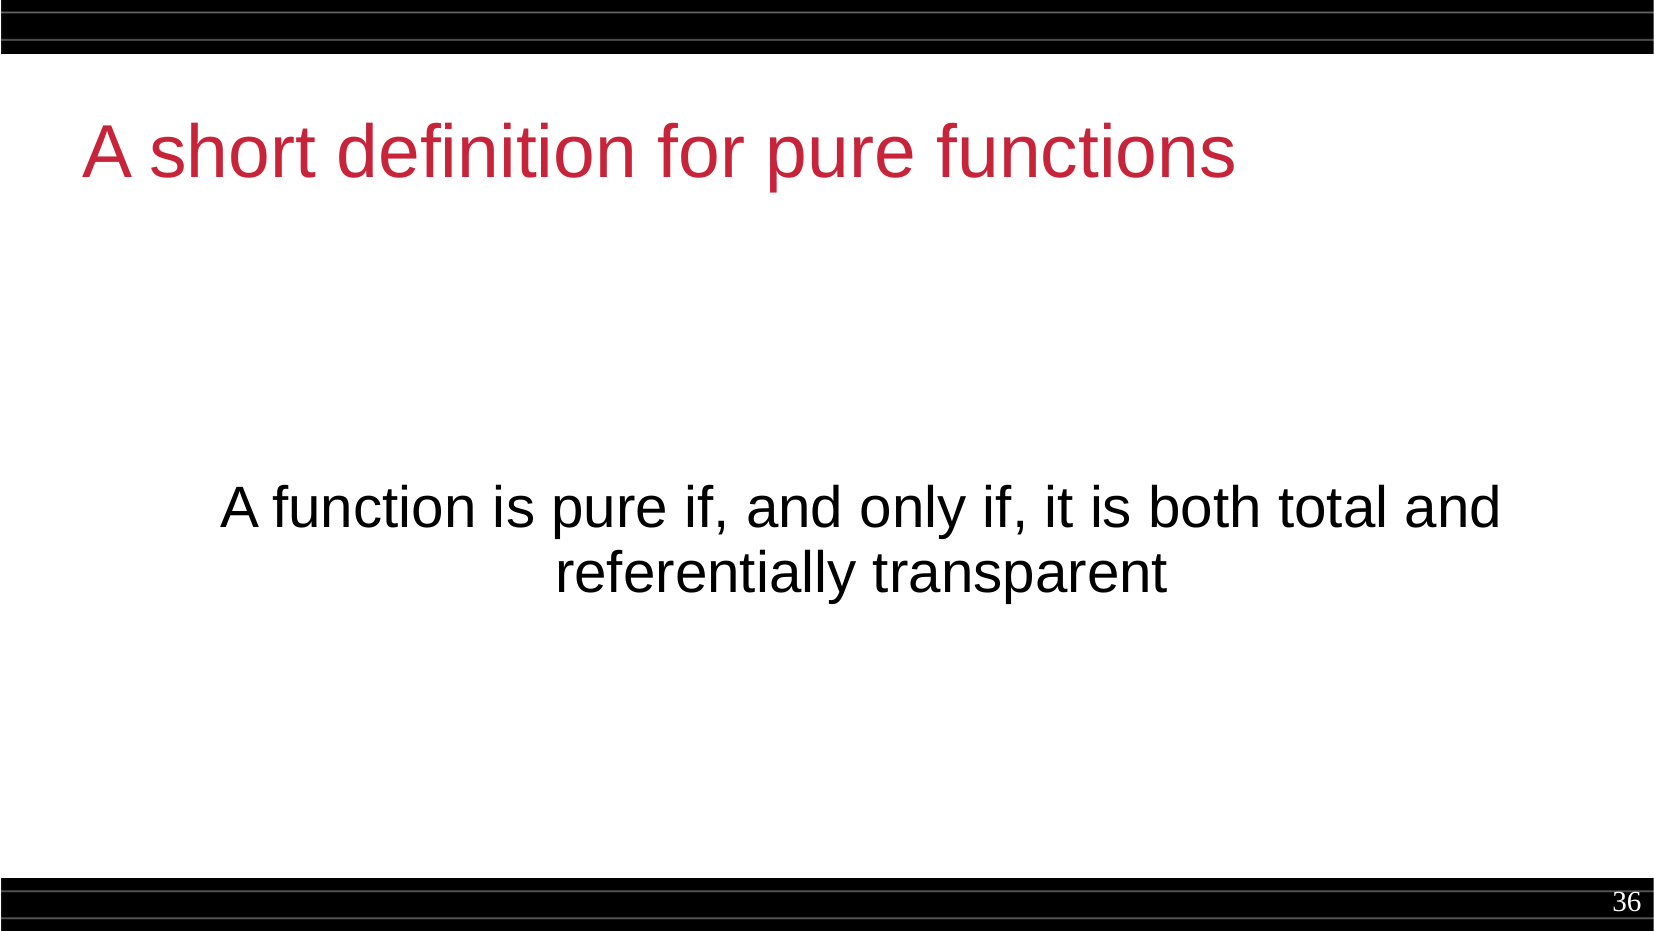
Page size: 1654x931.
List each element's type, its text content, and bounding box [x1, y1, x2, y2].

picture [1, 878, 1654, 931]
picture [1, 0, 1654, 54]
title A short definition for pure functions [82, 92, 1571, 211]
list A function is pure if, and only if, it is both total and referentially transparent [82, 225, 1571, 856]
